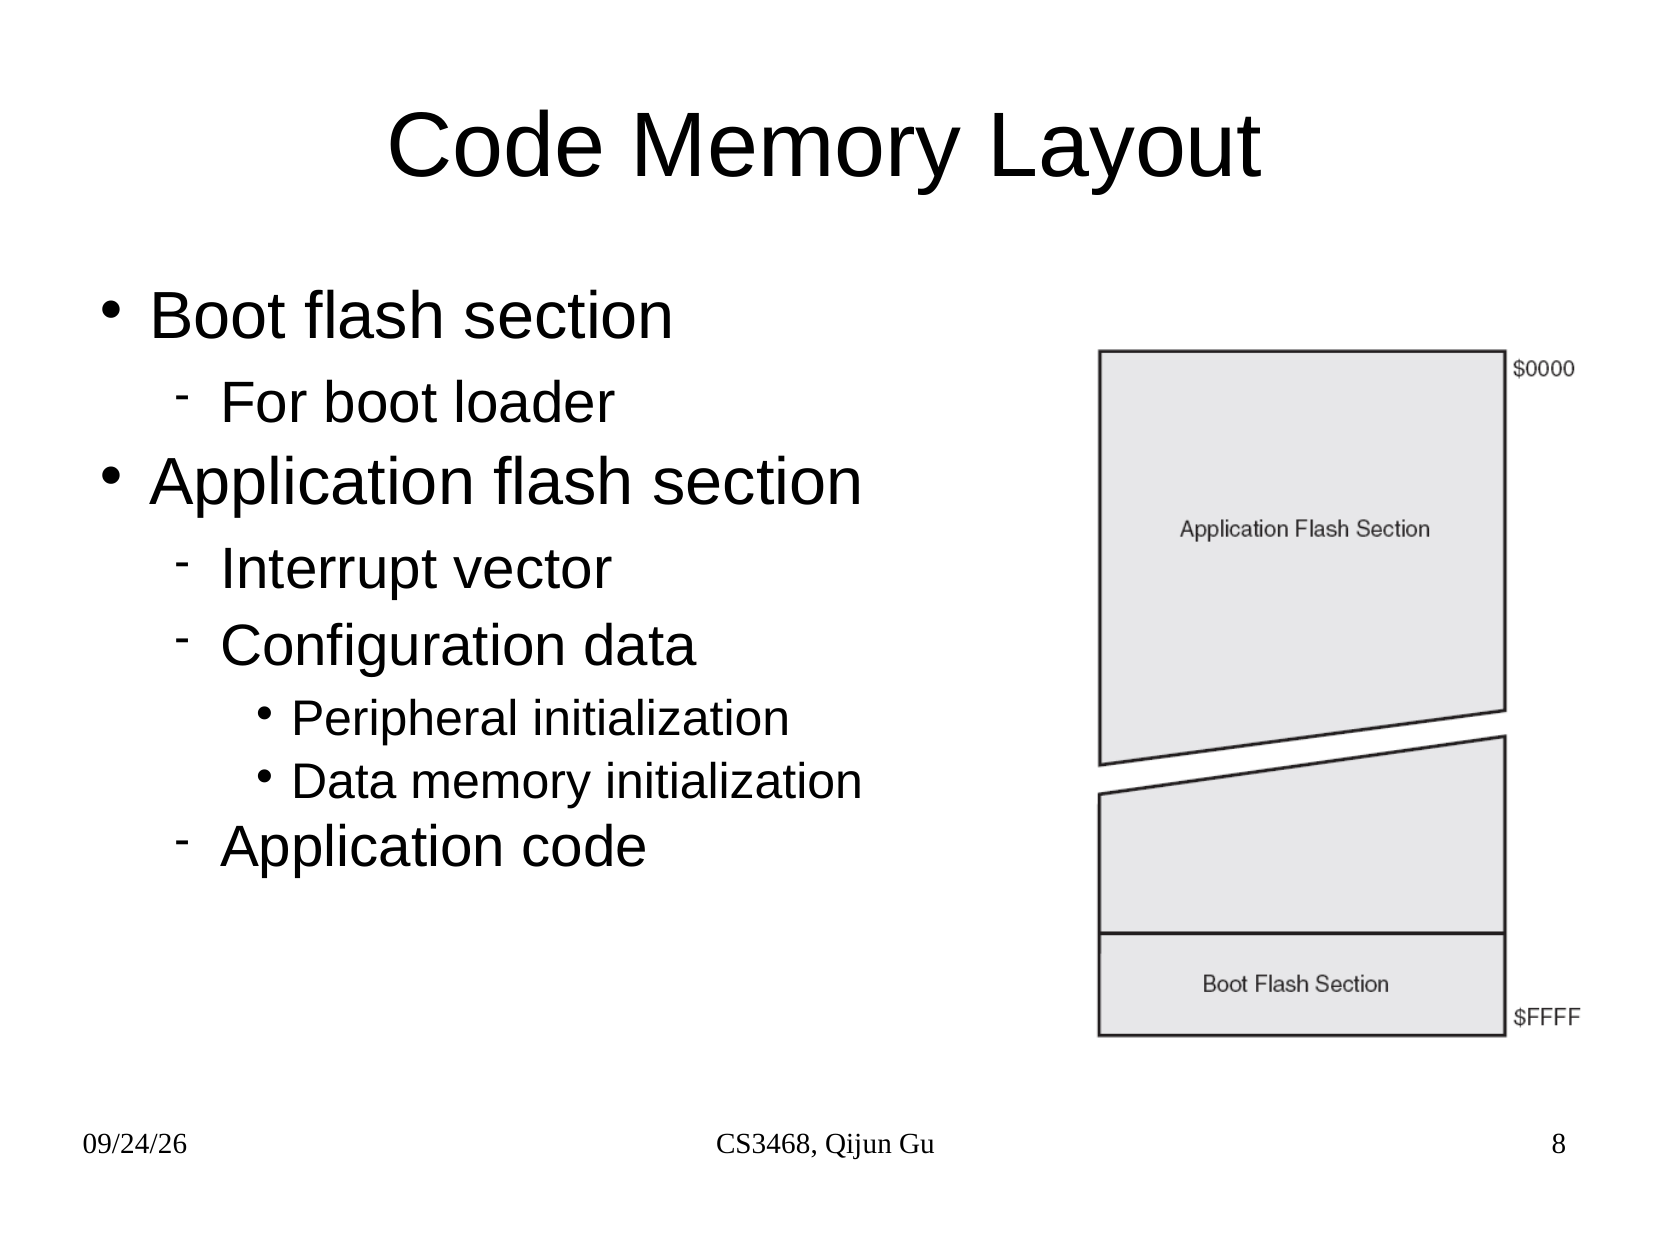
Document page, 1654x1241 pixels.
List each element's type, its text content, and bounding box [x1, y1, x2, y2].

title Code Memory Layout [82, 56, 1568, 246]
picture [1087, 337, 1590, 1051]
list Boot flash section For boot loader Application flash section Interrupt vector Configuration data Peripheral initialization Data memory initialization Application code [82, 290, 1568, 1091]
